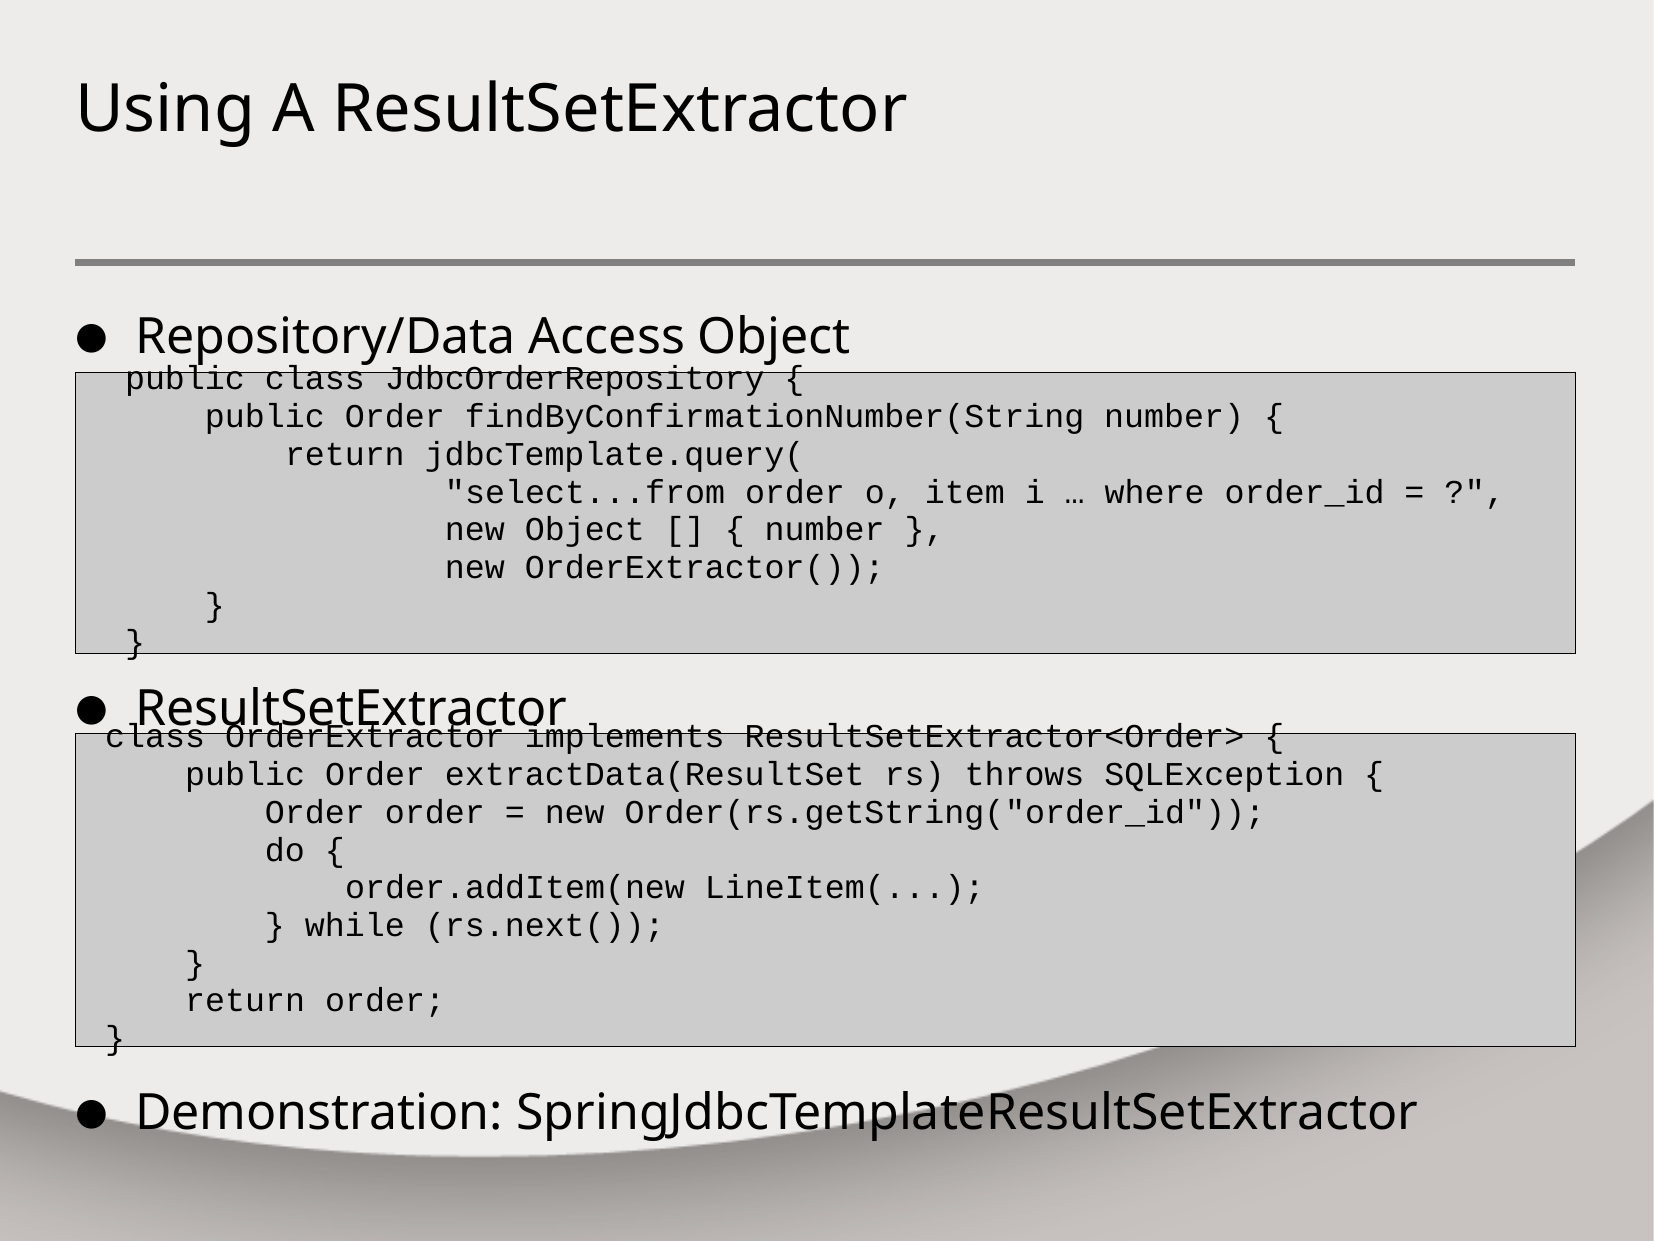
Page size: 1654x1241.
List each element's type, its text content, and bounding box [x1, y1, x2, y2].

list Repository/Data Access Object ResultSetExtractor Demonstration: SpringJdbcTemplateResultSetExtractor [75, 1047, 1576, 1163]
list Repository/Data Access Object ResultSetExtractor Demonstration: SpringJdbcTemplateResultSetExtractor [75, 300, 1576, 372]
text_box class OrderExtractor implements ResultSetExtractor<Order> { public Order extractData(ResultSet rs) throws SQLException { Order order = new Order(rs.getString("order_id")); do { order.addItem(new LineItem(...); } while (rs.next()); } return order; } [75, 733, 1576, 1047]
title Using A ResultSetExtractor [75, 75, 1576, 226]
picture [0, 0, 1654, 1241]
text_box public class JdbcOrderRepository { public Order findByConfirmationNumber(String number) { return jdbcTemplate.query( "select...from order o, item i … where order_id = ?", new Object [] { number }, new OrderExtractor()); } } [75, 372, 1576, 654]
list Repository/Data Access Object ResultSetExtractor Demonstration: SpringJdbcTemplateResultSetExtractor [75, 654, 1576, 733]
